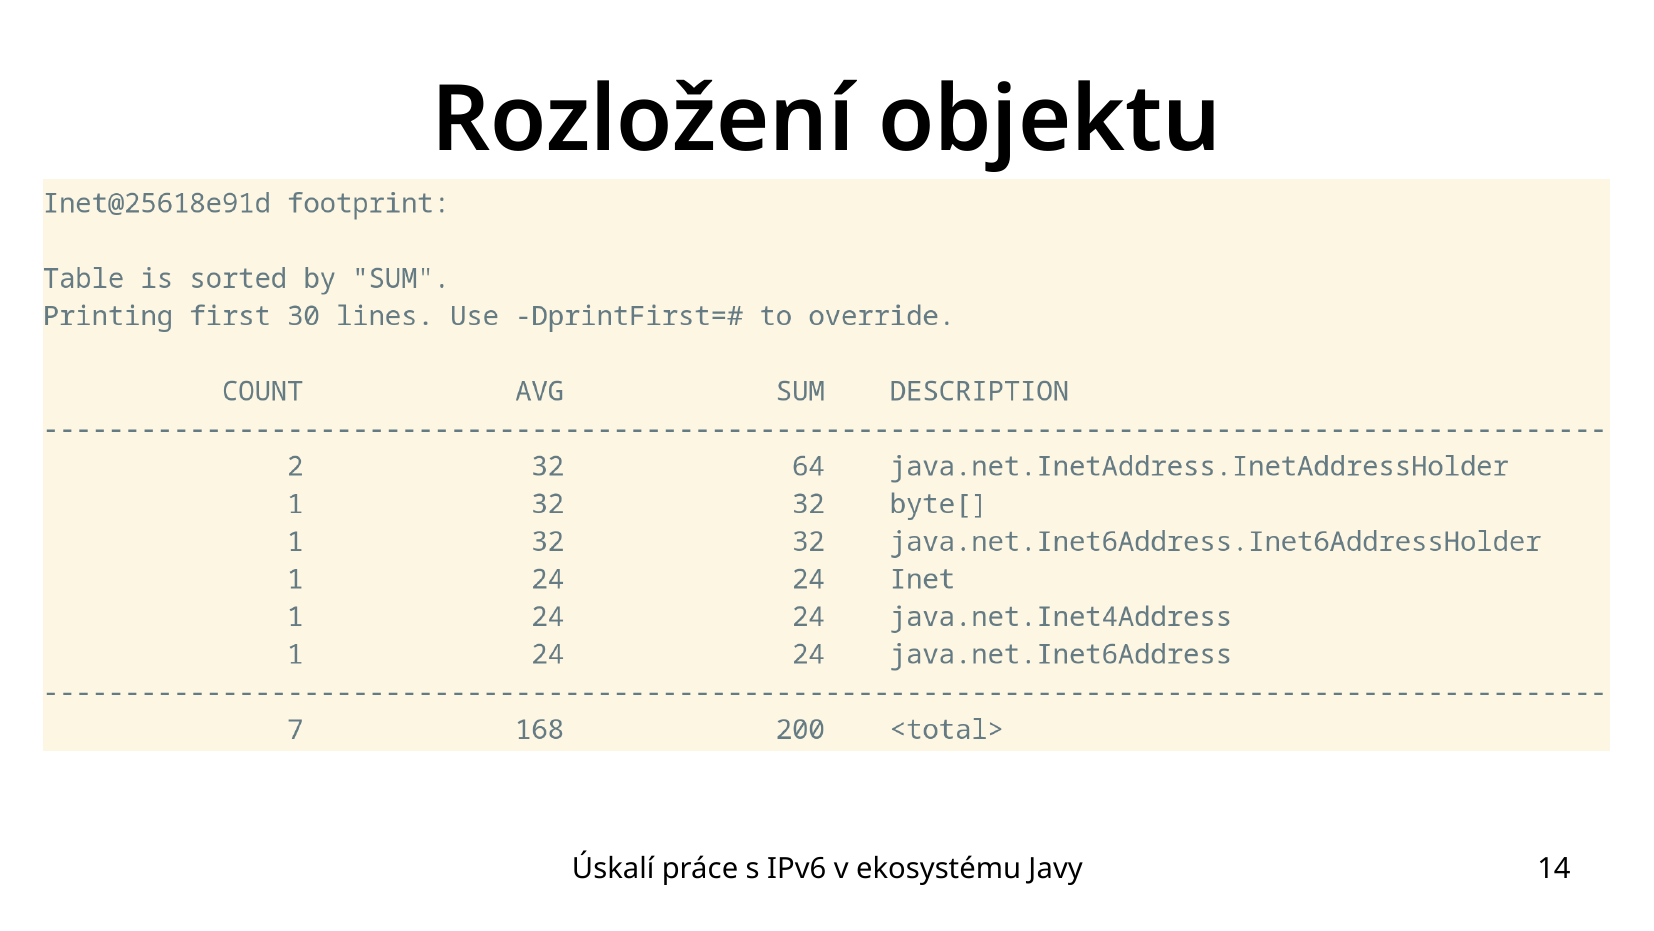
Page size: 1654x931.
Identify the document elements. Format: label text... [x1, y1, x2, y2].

picture [43, 179, 1610, 751]
title Rozložení objektu [82, 37, 1571, 179]
